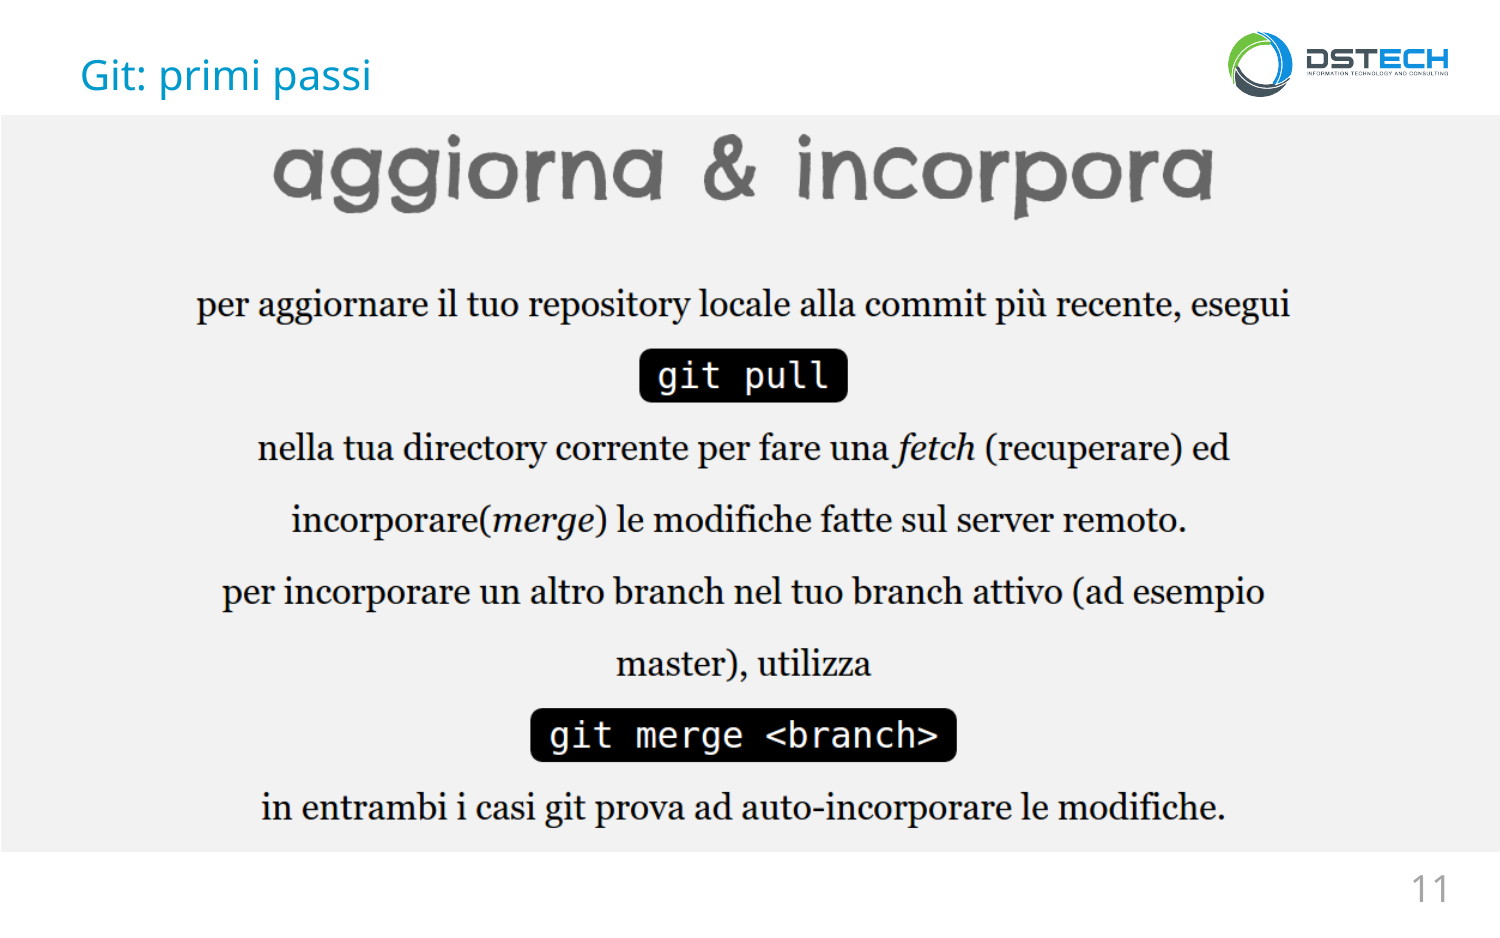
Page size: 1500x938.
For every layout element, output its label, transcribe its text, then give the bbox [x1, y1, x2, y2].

picture [1, 115, 1500, 852]
picture [1228, 31, 1448, 97]
text_box 11 [1358, 864, 1460, 910]
text_box [0, 114, 1500, 855]
text_box Git: primi passi [64, 41, 1152, 101]
